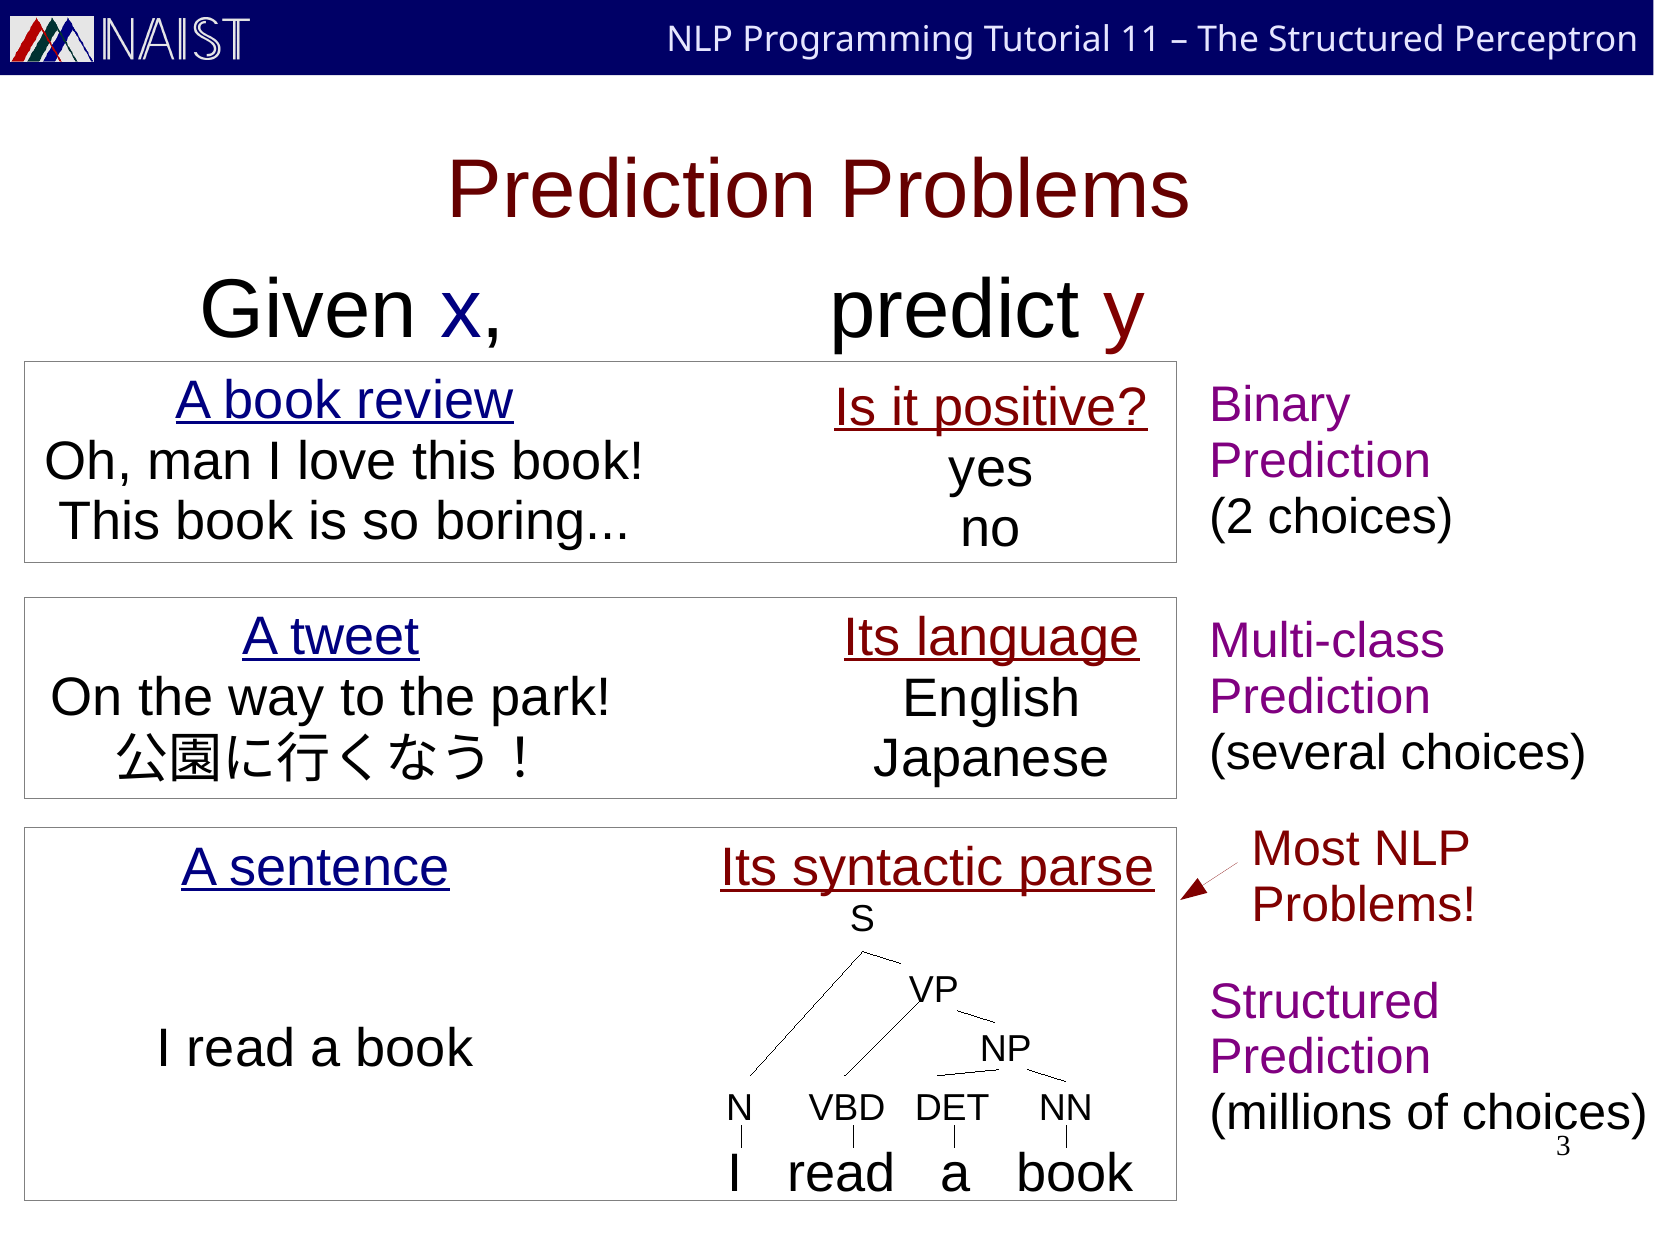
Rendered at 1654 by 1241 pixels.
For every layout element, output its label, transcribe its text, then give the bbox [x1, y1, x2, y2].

text_box NN [1024, 1079, 1108, 1137]
text_box VBD [793, 1079, 901, 1137]
text_box NP [964, 1020, 1047, 1078]
text_box A book review Oh, man I love this book! This book is so boring... [29, 362, 660, 559]
title Prediction Problems [75, 92, 1564, 285]
list Given x, predict y [128, 262, 1366, 356]
text_box A sentence I read a book [142, 828, 489, 1086]
text_box Most NLP Problems! [1236, 813, 1492, 940]
text_box N [711, 1079, 768, 1137]
text_box Multi-class Prediction (several choices) [1194, 605, 1602, 788]
text_box VP [894, 961, 974, 1019]
text_box A tweet On the way to the park! 公園に行くなう！ [35, 598, 627, 798]
text_box Binary Prediction (2 choices) [1194, 369, 1469, 552]
picture [10, 16, 94, 62]
picture [102, 17, 251, 60]
text_box Its language English Japanese [829, 599, 1155, 796]
text_box I read a book [712, 1134, 1150, 1211]
text_box DET [901, 1079, 1005, 1137]
text_box Is it positive? yes no [819, 369, 1163, 562]
text_box Its syntactic parse [705, 829, 1170, 905]
text_box S [835, 890, 890, 948]
text_box Structured Prediction (millions of choices) [1194, 965, 1654, 1148]
